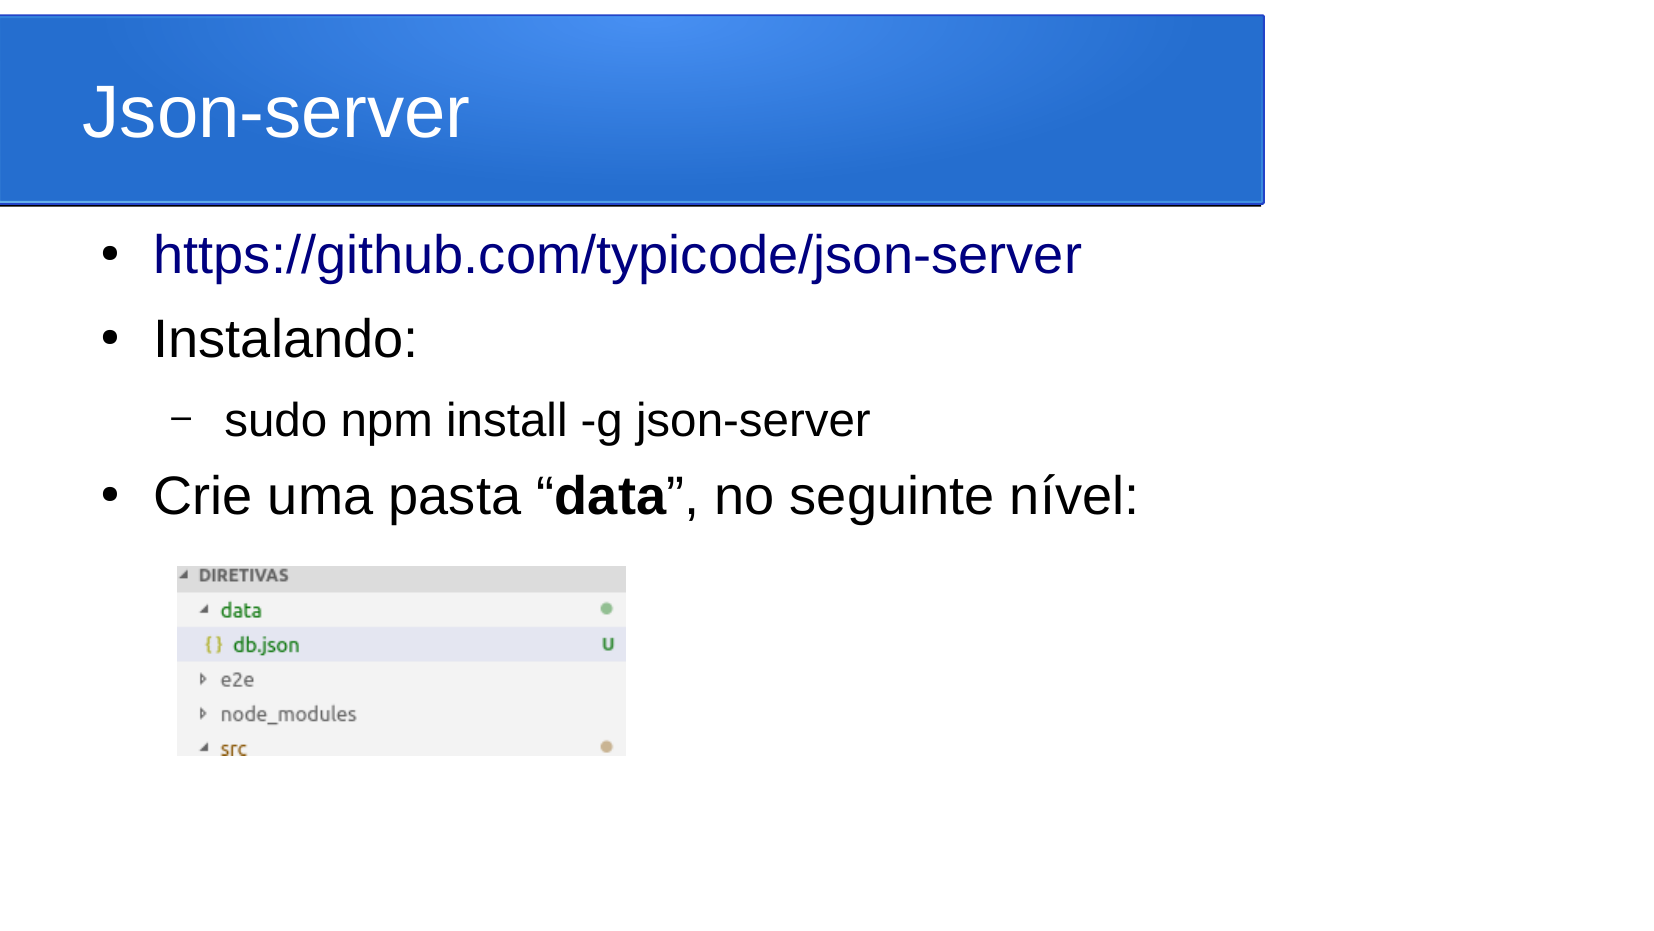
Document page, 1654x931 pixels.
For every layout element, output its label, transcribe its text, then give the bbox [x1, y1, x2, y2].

picture [177, 566, 626, 756]
title Json-server [82, 35, 1235, 189]
list https://github.com/typicode/json-server Instalando: sudo npm install -g json-server Crie uma pasta “data”, no seguinte nível: [82, 224, 1571, 764]
